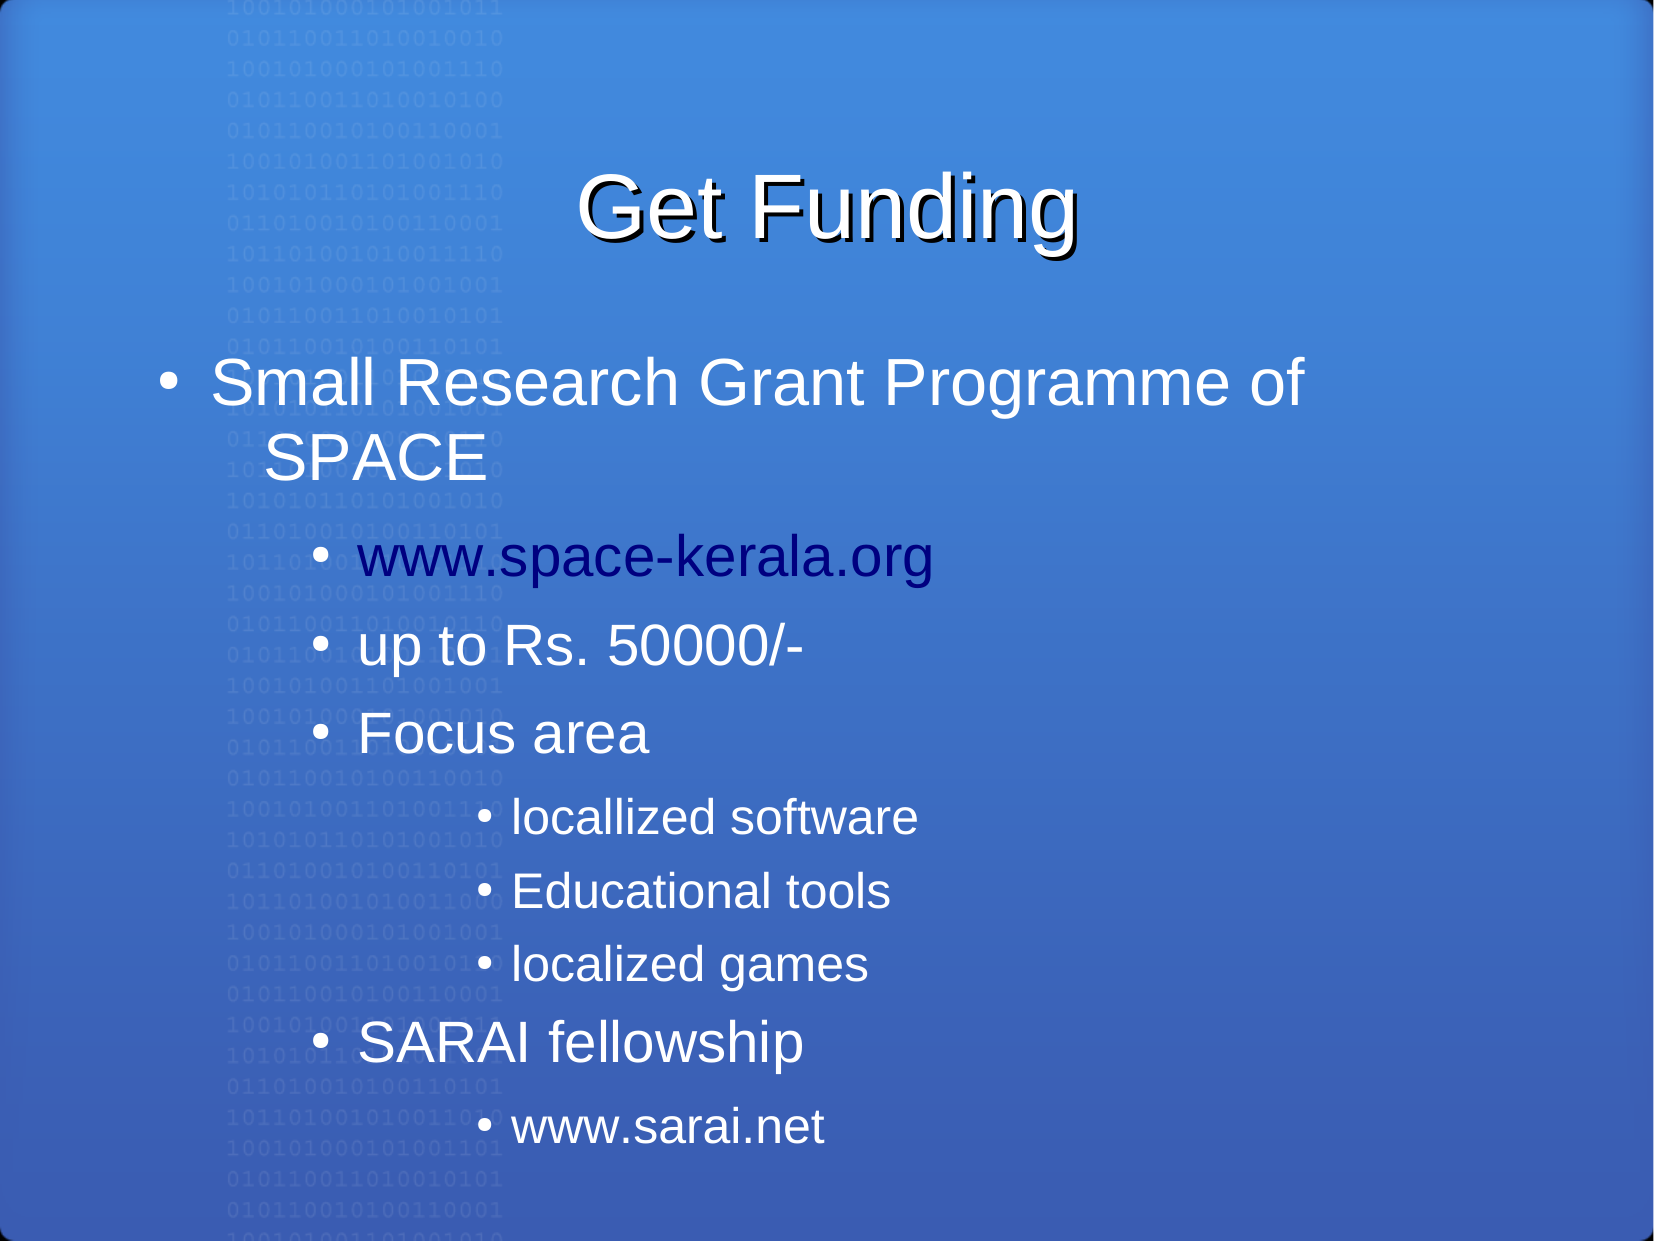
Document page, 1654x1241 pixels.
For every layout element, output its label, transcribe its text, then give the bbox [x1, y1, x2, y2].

picture [0, 0, 1654, 1241]
list Small Research Grant Programme of SPACE www.space-kerala.org up to Rs. 50000/- Focus area locallized software Educational tools localized games SARAI fellowship www.sarai.net [121, 344, 1534, 1155]
title Get Funding [121, 102, 1534, 311]
